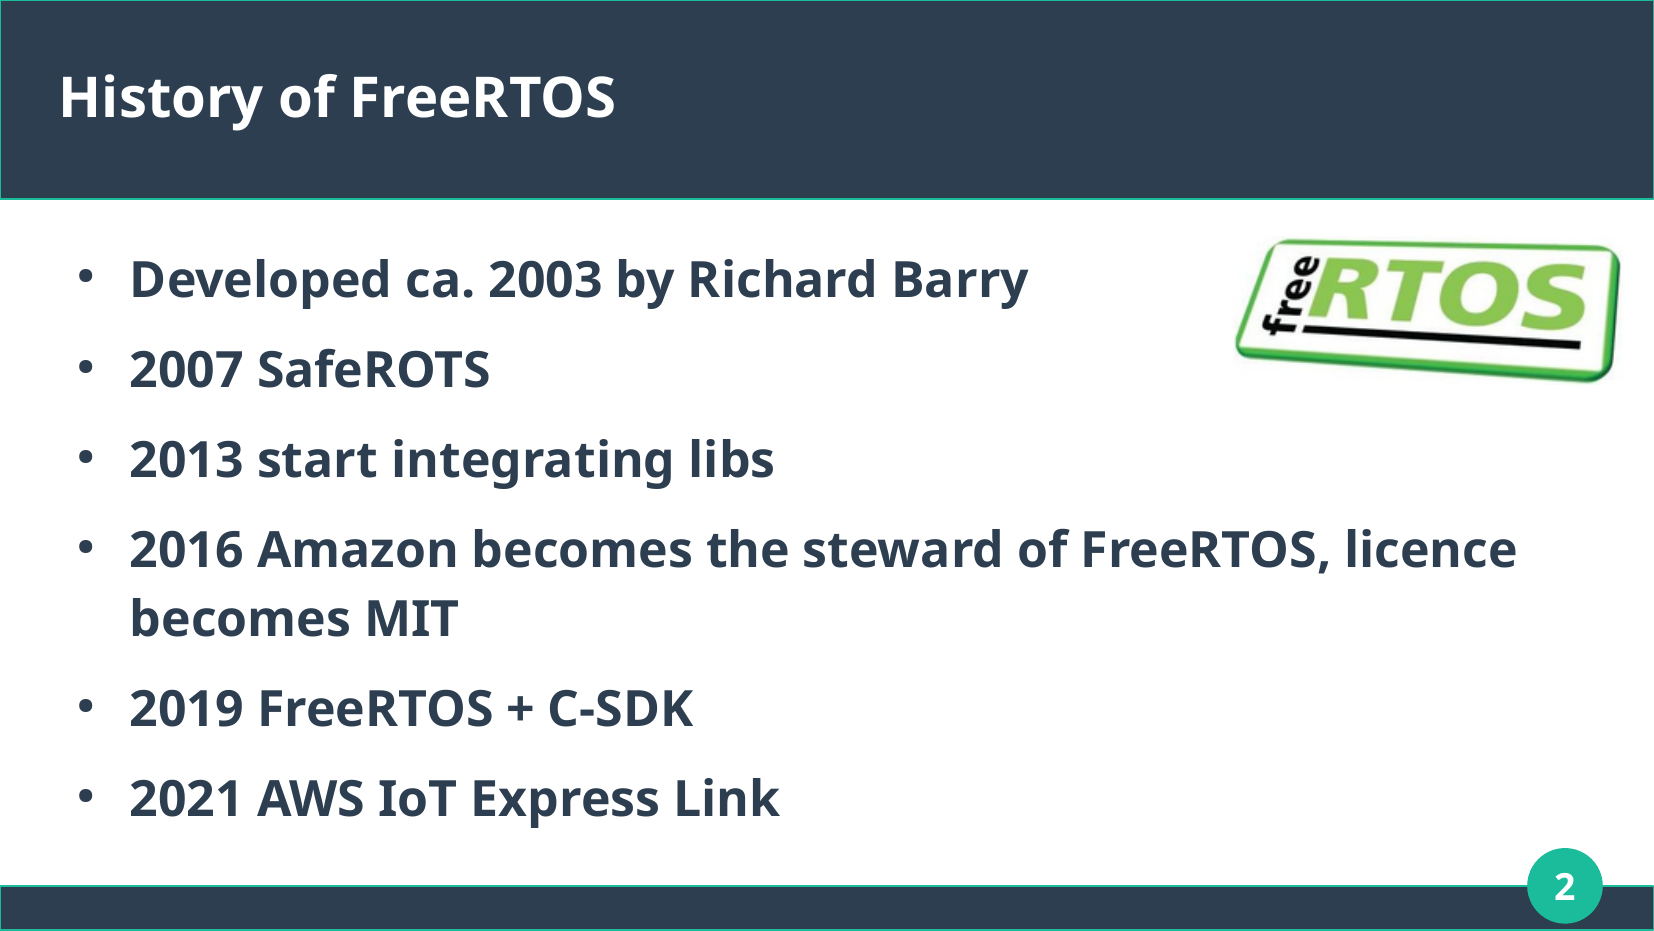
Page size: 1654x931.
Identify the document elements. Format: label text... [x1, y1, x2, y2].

picture [1233, 236, 1625, 385]
list Developed ca. 2003 by Richard Barry 2007 SafeROTS 2013 start integrating libs 2016 Amazon becomes the steward of FreeRTOS, licence becomes MIT 2019 FreeRTOS + C-SDK 2021 AWS IoT Express Link [59, 243, 1595, 864]
title History of FreeRTOS [59, 37, 1595, 155]
